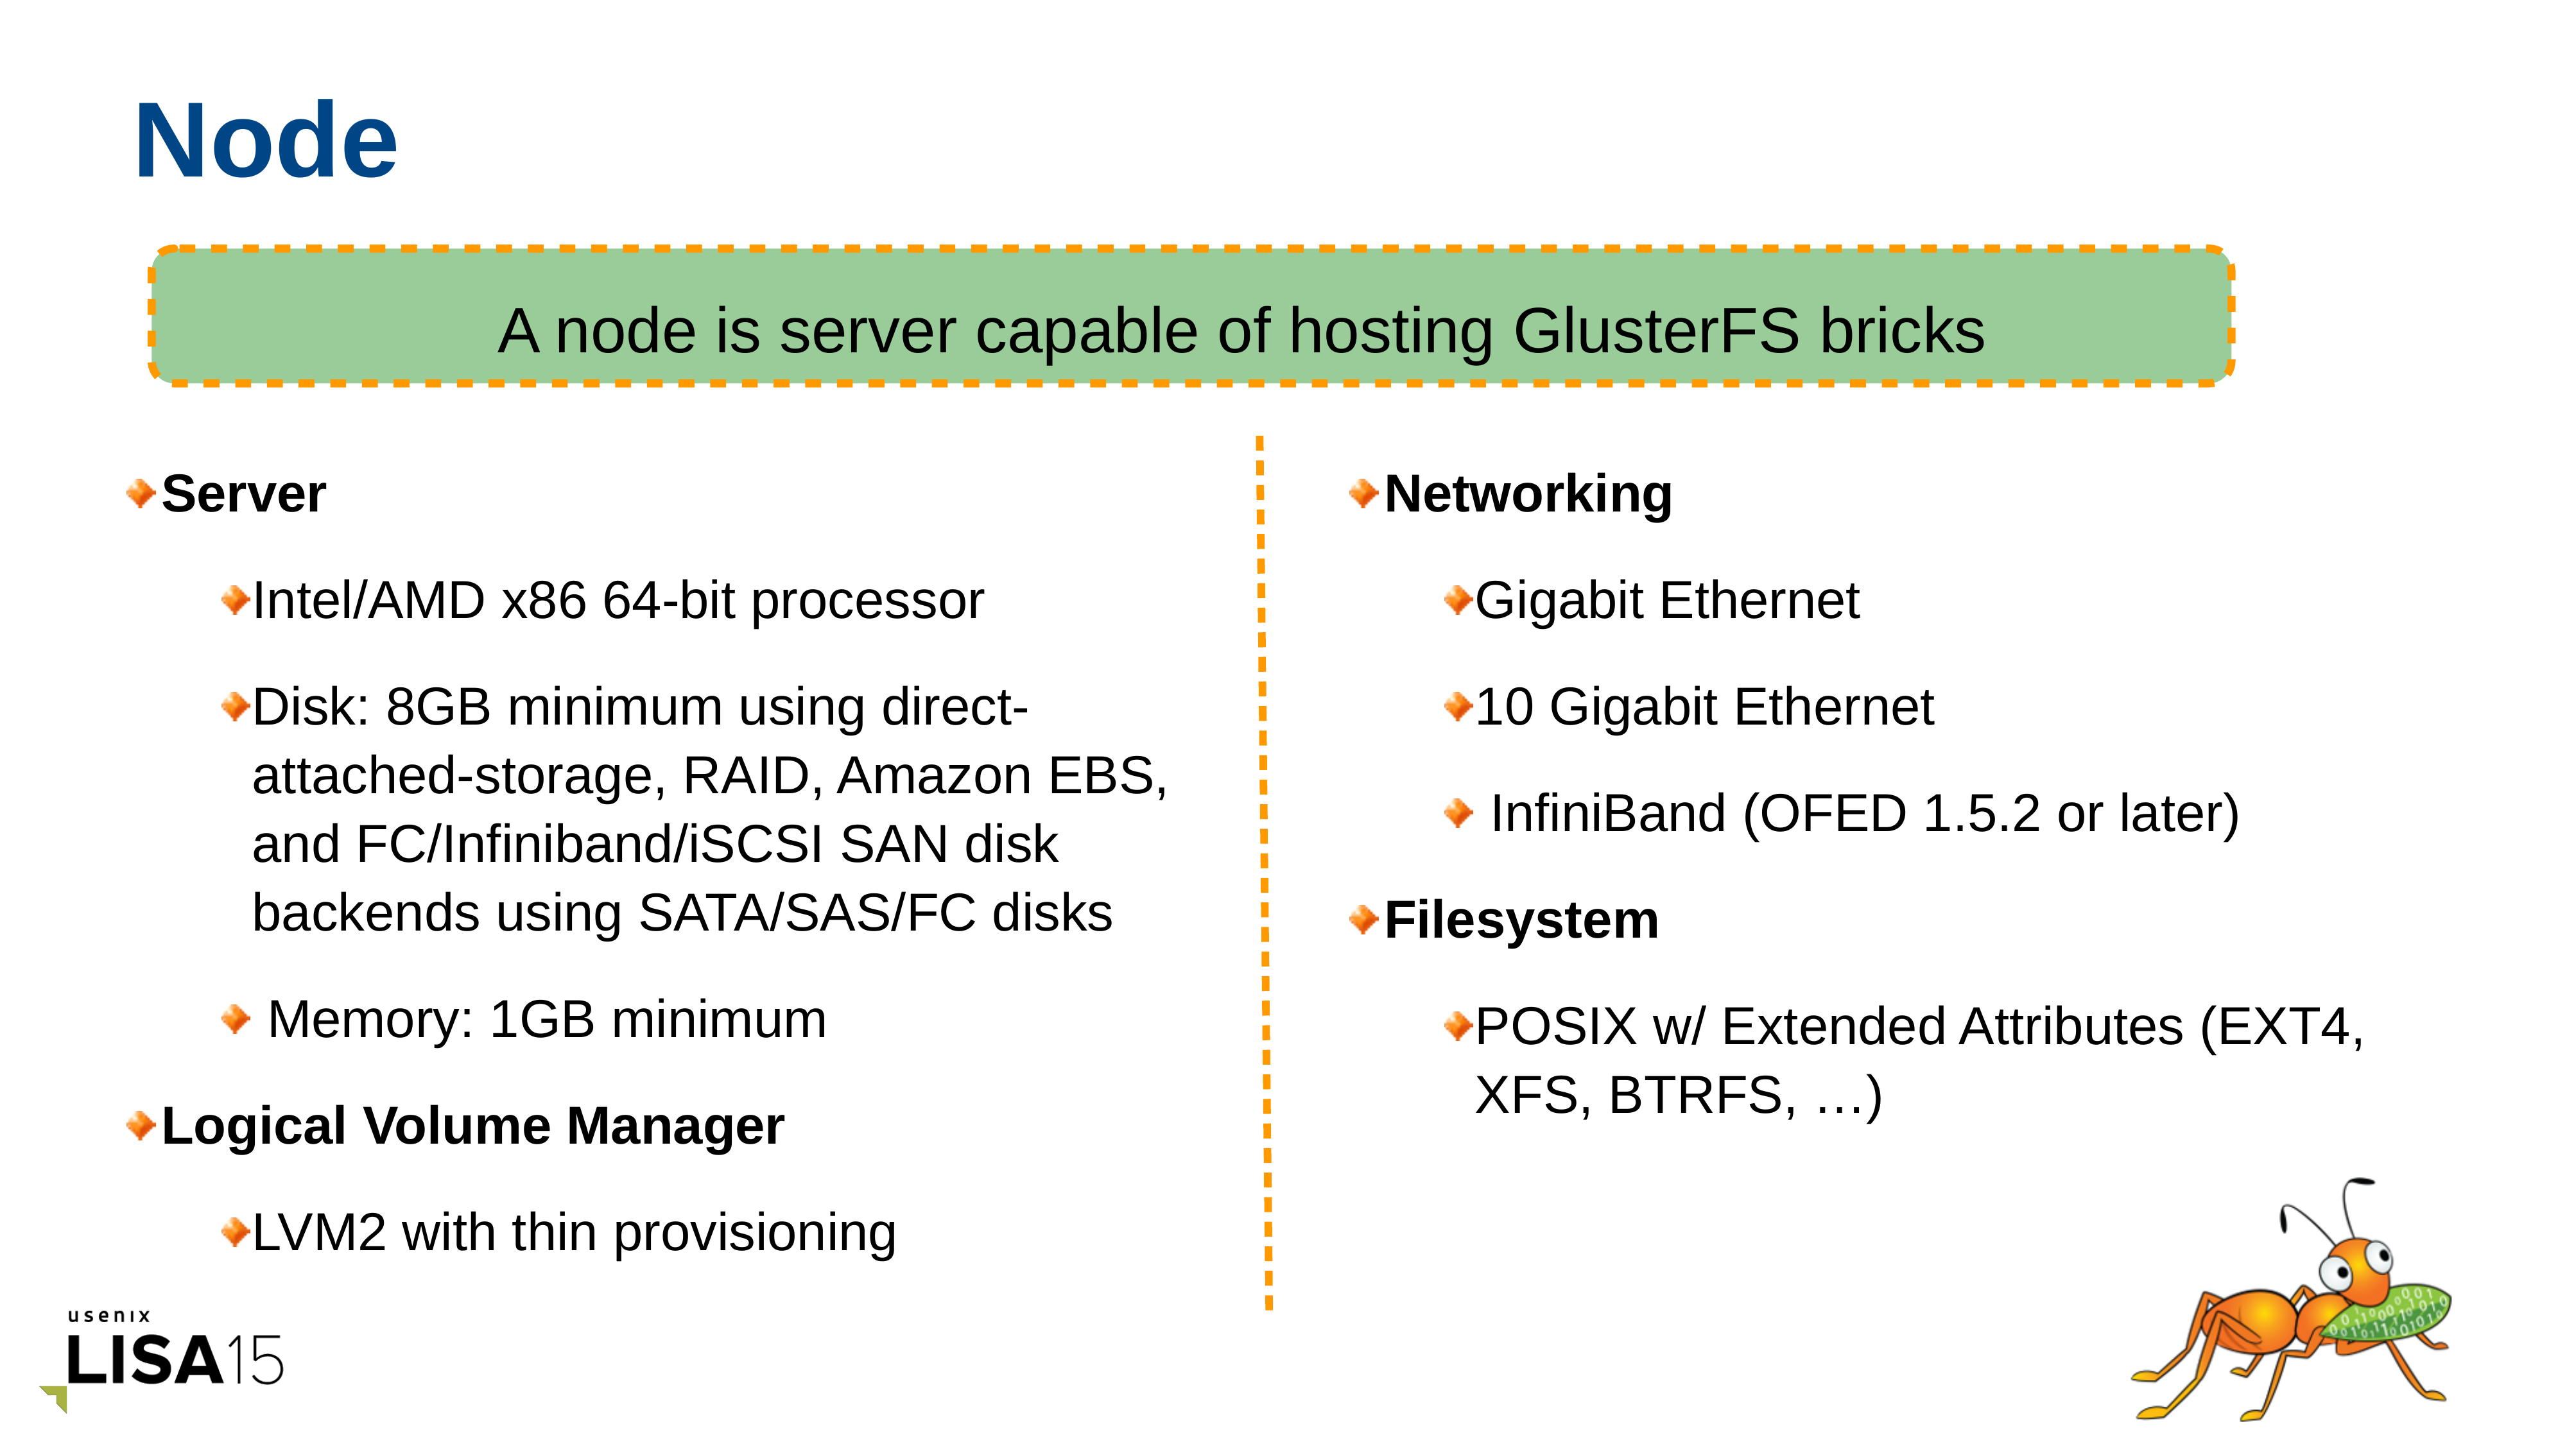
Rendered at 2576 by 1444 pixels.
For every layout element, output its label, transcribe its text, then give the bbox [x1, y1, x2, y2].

text_box [151, 261, 2232, 384]
title Node [132, 19, 2446, 261]
list Server Intel/AMD x86 64-bit processor Disk: 8GB minimum using direct-attached-storage, RAID, Amazon EBS, and FC/Infiniband/iSCSI SAN disk backends using SATA/SAS/FC disks Memory: 1GB minimum Logical Volume Manager LVM2 with thin provisioning [116, 454, 1204, 1283]
picture [2127, 1175, 2456, 1425]
picture [19, 1289, 299, 1427]
text_box A node is server capable of hosting GlusterFS bricks [453, 284, 2007, 365]
list Networking Gigabit Ethernet 10 Gigabit Ethernet InfiniBand (OFED 1.5.2 or later) Filesystem POSIX w/ Extended Attributes (EXT4, XFS, BTRFS, …) [1338, 454, 2398, 1293]
